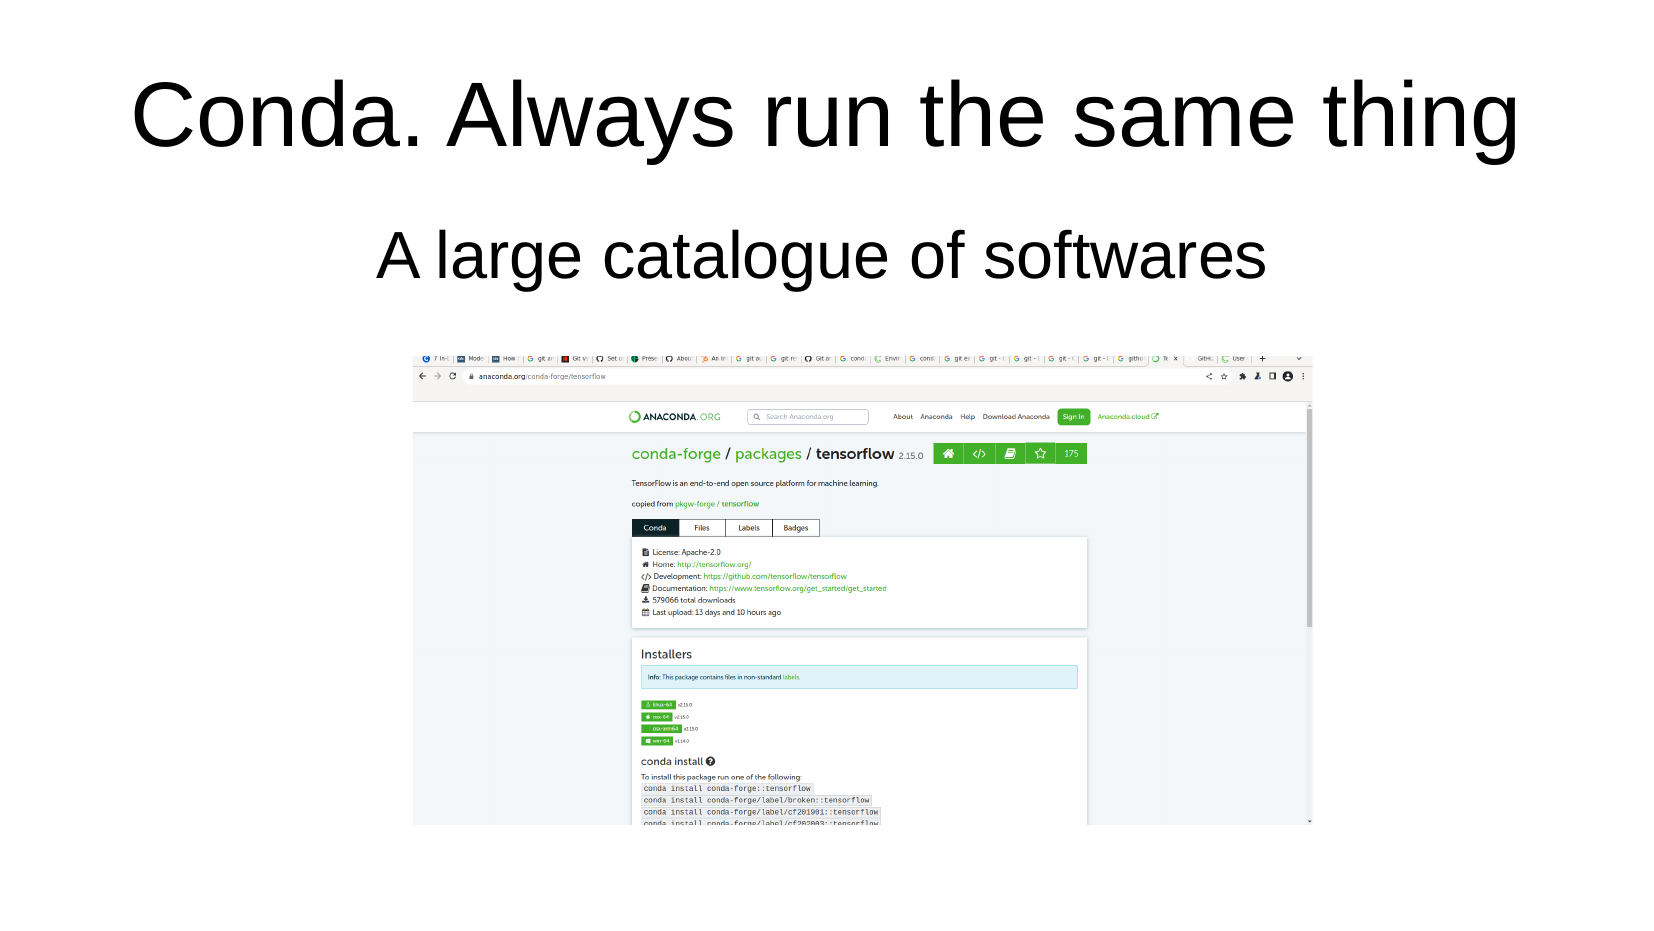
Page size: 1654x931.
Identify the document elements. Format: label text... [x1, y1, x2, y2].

title Conda. Always run the same thing [82, 37, 1571, 193]
picture [412, 356, 1313, 826]
text_box A large catalogue of softwares [75, 217, 1571, 758]
